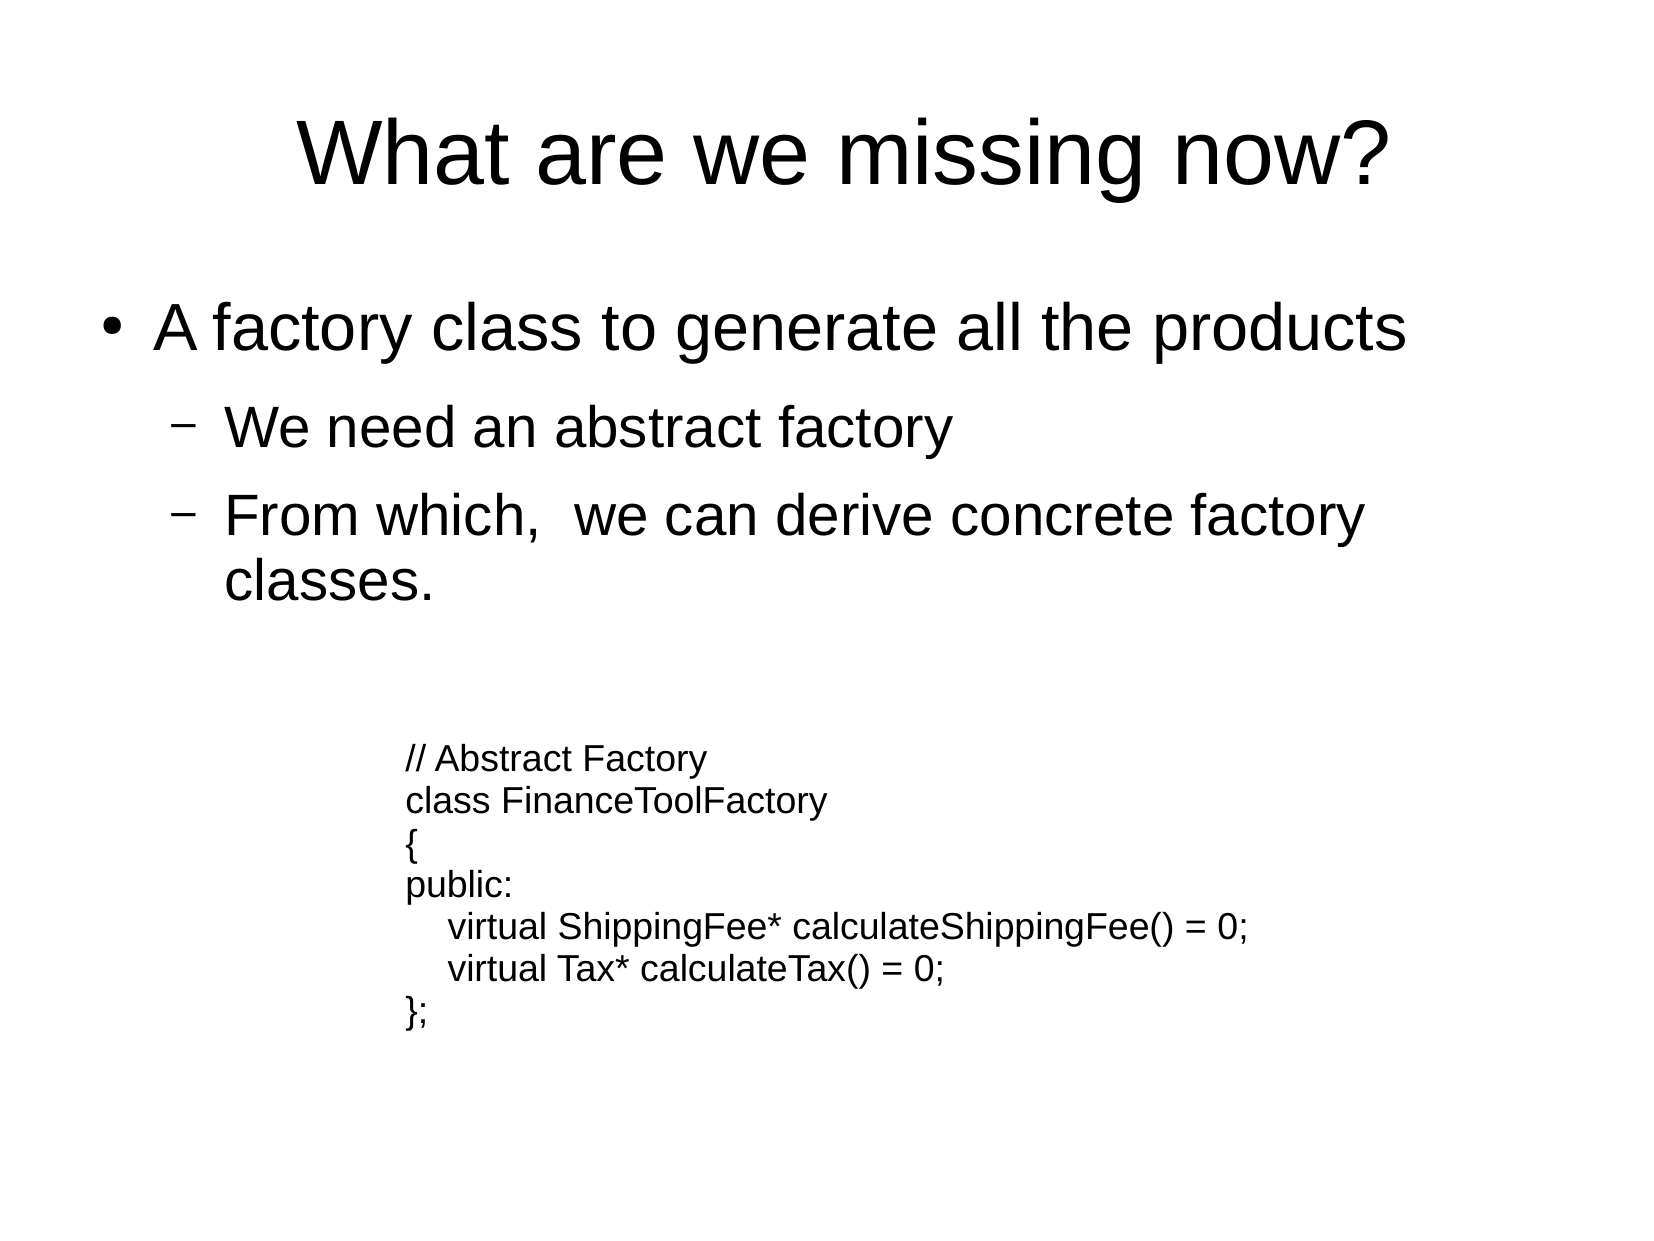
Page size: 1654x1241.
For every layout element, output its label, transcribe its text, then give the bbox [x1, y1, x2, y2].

list A factory class to generate all the products We need an abstract factory From which, we can derive concrete factory classes. [82, 290, 1571, 1010]
text_box // Abstract Factory class FinanceToolFactory { public: virtual ShippingFee* calculateShippingFee() = 0; virtual Tax* calculateTax() = 0; }; [390, 730, 1264, 1040]
title What are we missing now? [82, 49, 1571, 257]
